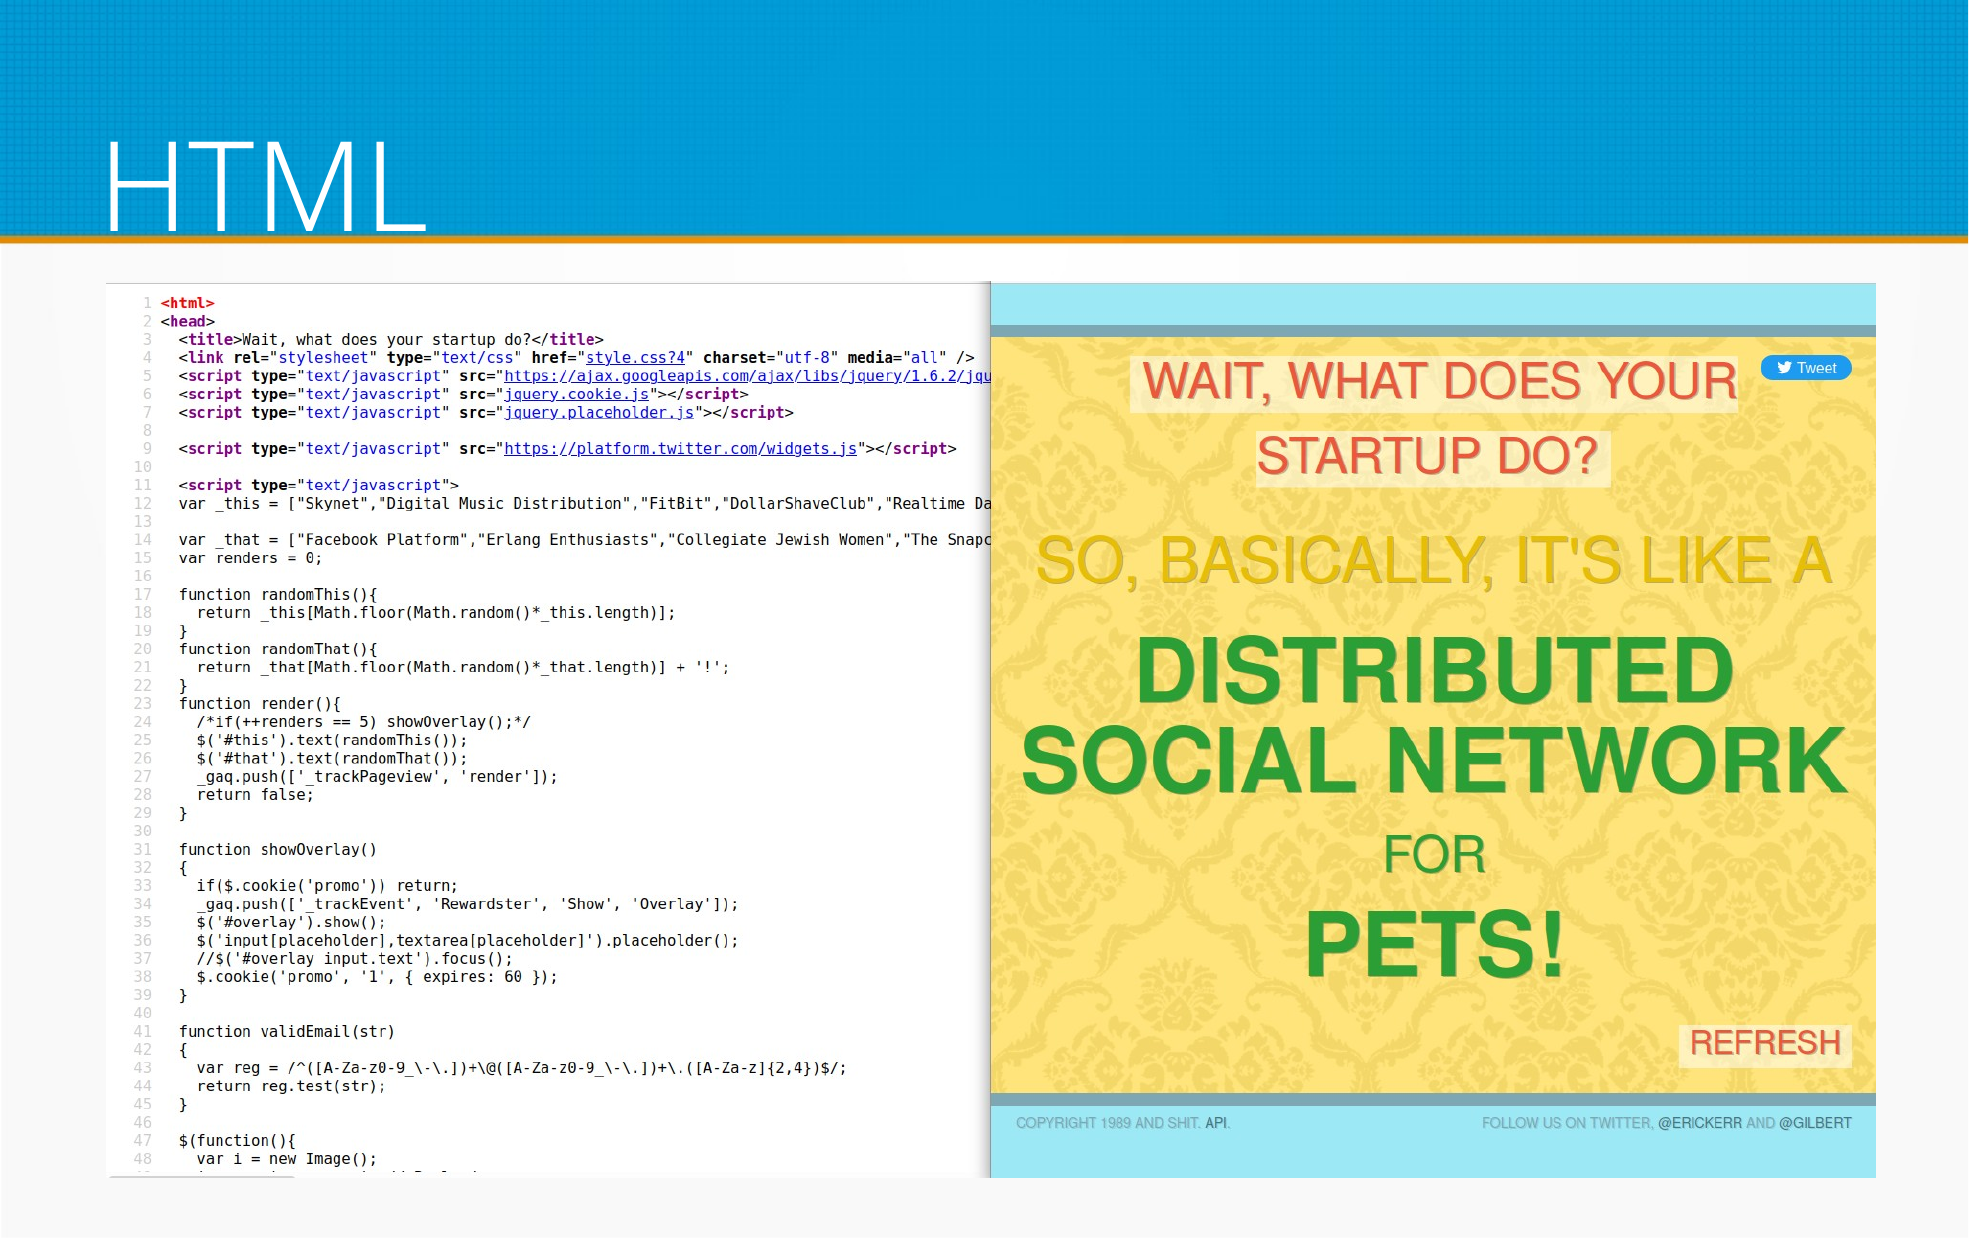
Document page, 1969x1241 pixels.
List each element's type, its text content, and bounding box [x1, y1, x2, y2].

picture [0, 233, 1969, 1241]
title HTML [98, 49, 1870, 257]
